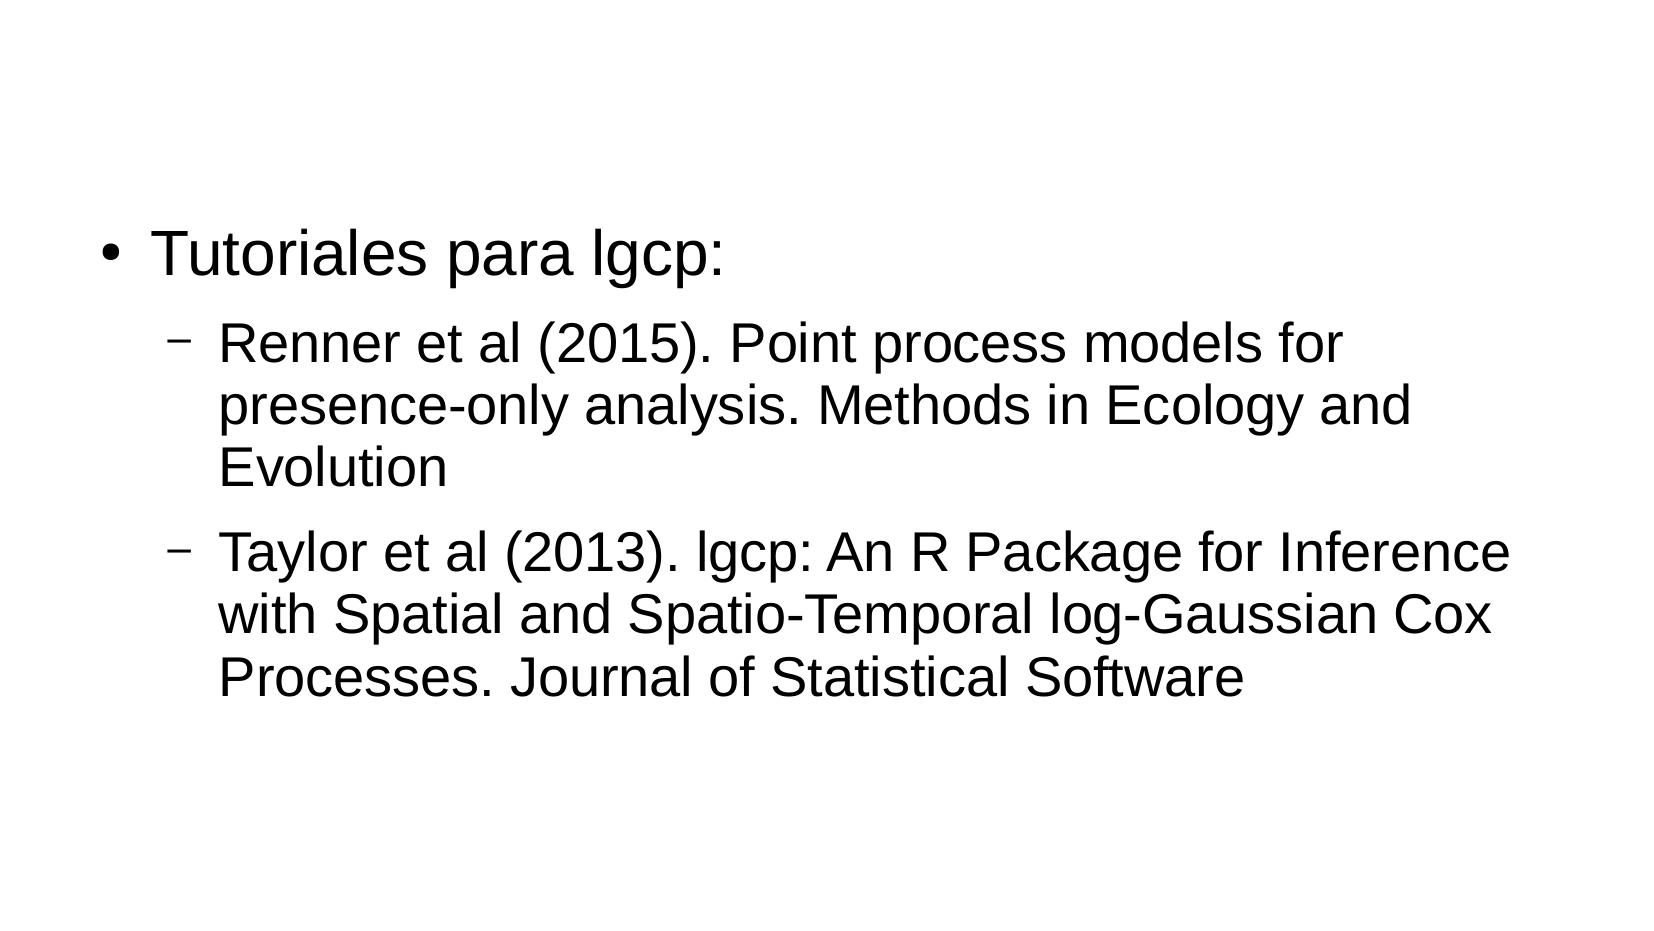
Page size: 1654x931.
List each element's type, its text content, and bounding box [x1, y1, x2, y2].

list Tutoriales para lgcp: Renner et al (2015). Point process models for presence-only analysis. Methods in Ecology and Evolution Taylor et al (2013). lgcp: An R Package for Inference with Spatial and Spatio-Temporal log-Gaussian Cox Processes. Journal of Statistical Software [82, 217, 1571, 758]
